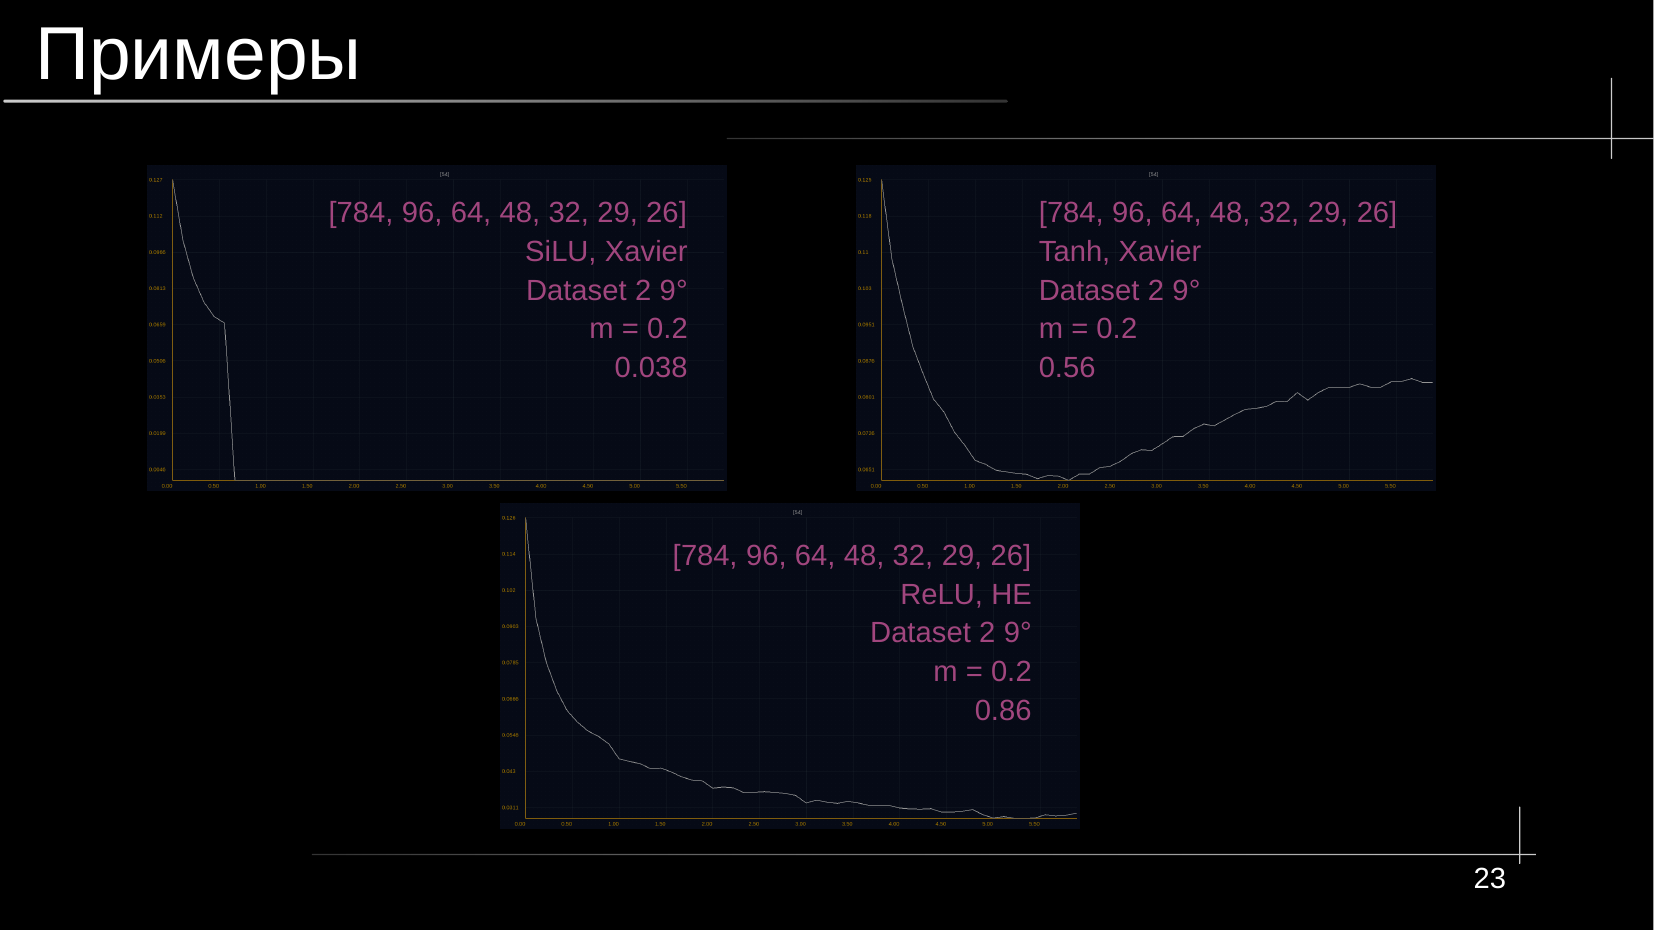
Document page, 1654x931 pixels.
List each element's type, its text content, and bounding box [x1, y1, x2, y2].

text_box [784, 96, 64, 48, 32, 29, 26] ReLU, HE Dataset 2 9° m = 0.2 0.86 [657, 531, 1047, 734]
text_box [784, 96, 64, 48, 32, 29, 26] Tanh, Xavier Dataset 2 9° m = 0.2 0.56 [1023, 188, 1413, 392]
picture [856, 165, 1436, 491]
picture [500, 503, 1080, 829]
text_box [784, 96, 64, 48, 32, 29, 26] SiLU, Xavier Dataset 2 9° m = 0.2 0.038 [313, 188, 733, 392]
picture [147, 165, 727, 491]
title Примеры [35, 0, 1601, 107]
